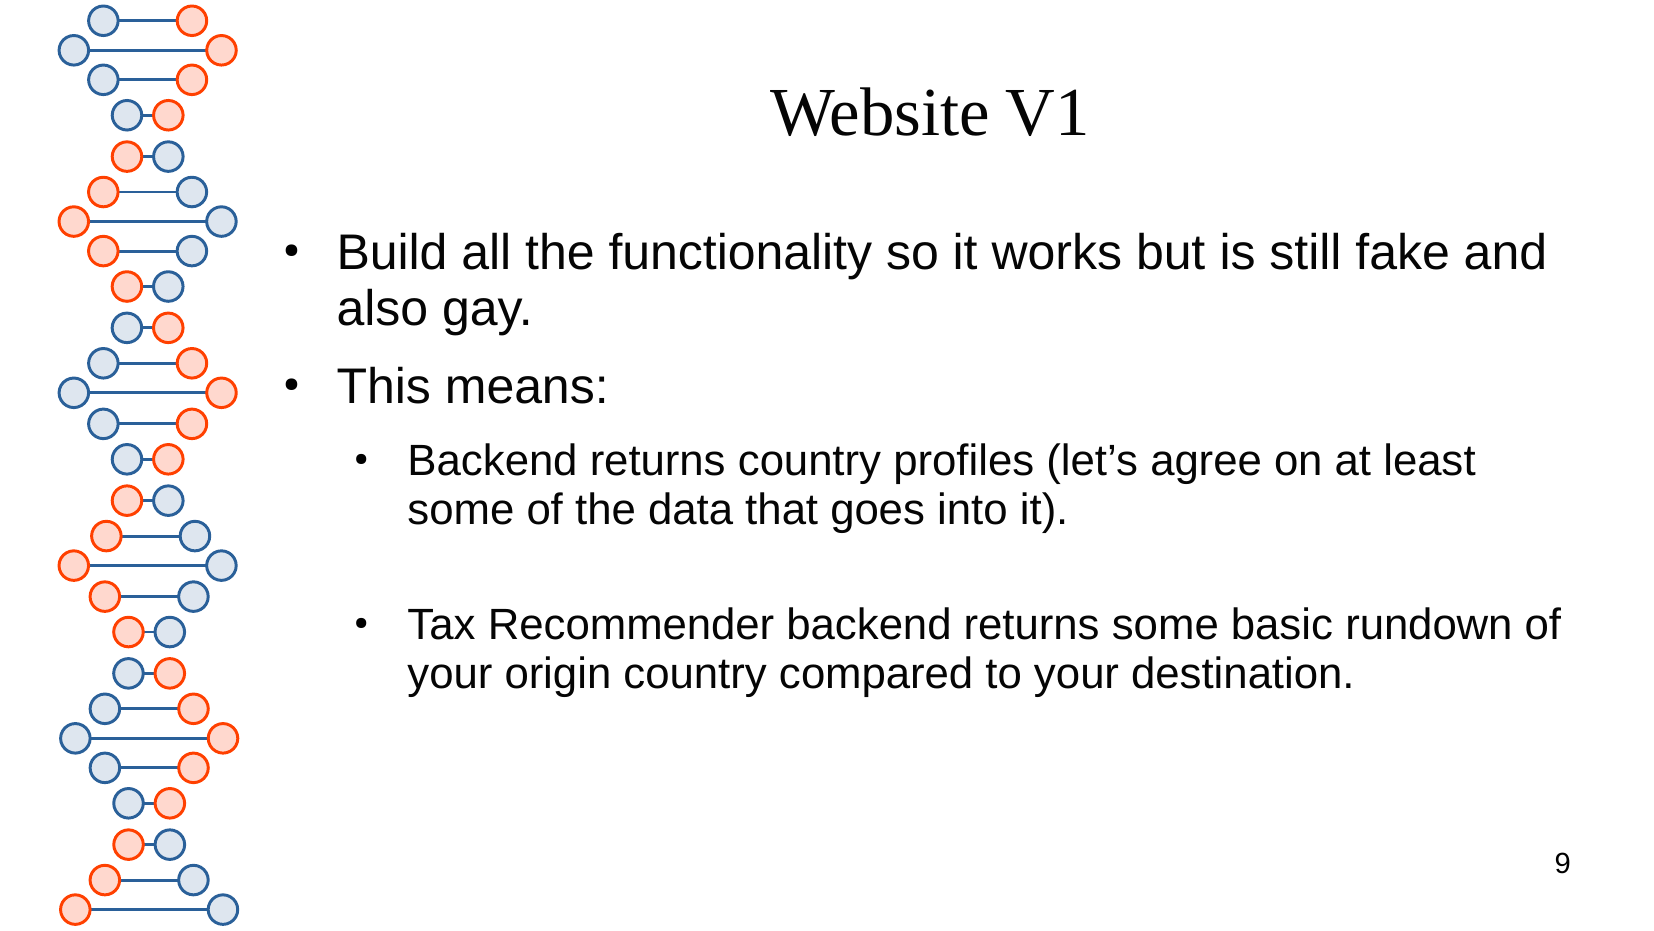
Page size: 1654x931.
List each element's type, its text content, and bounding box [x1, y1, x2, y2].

list Build all the functionality so it works but is still fake and also gay. This means: Backend returns country profiles (let’s agree on at least some of the data that goes into it). Tax Recommender backend returns some basic rundown of your origin country compared to your destination. [265, 224, 1595, 764]
title Website V1 [265, 35, 1595, 189]
